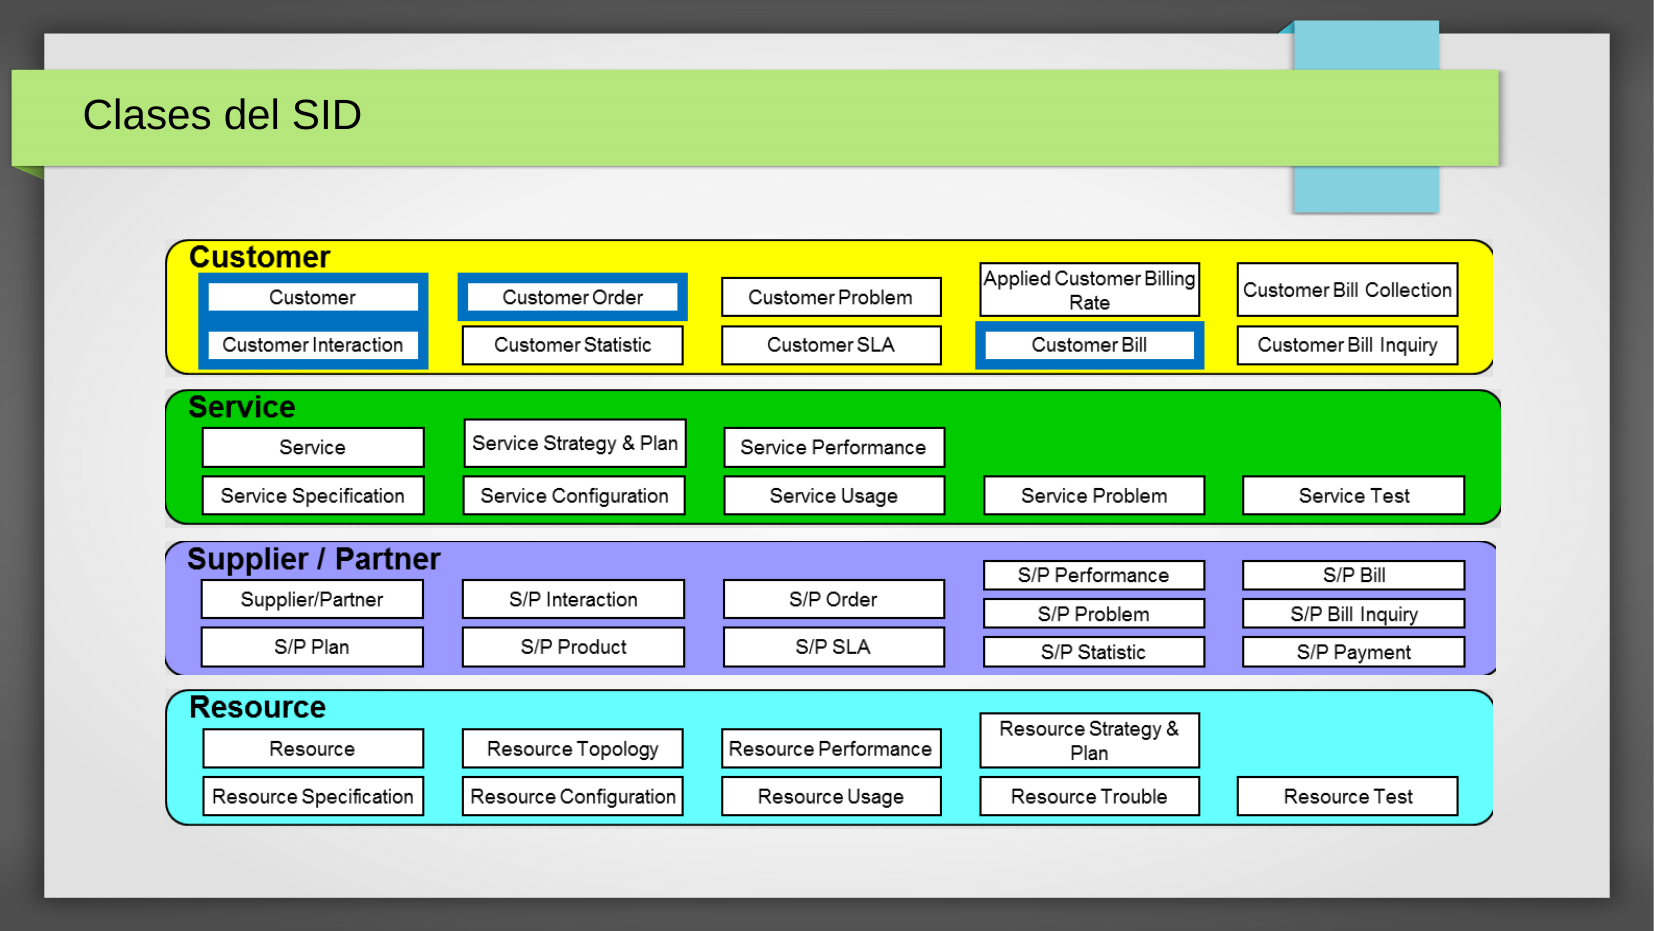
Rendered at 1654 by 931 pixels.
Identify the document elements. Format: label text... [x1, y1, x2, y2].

title Clases del SID [82, 70, 1264, 160]
picture [0, 0, 1654, 931]
